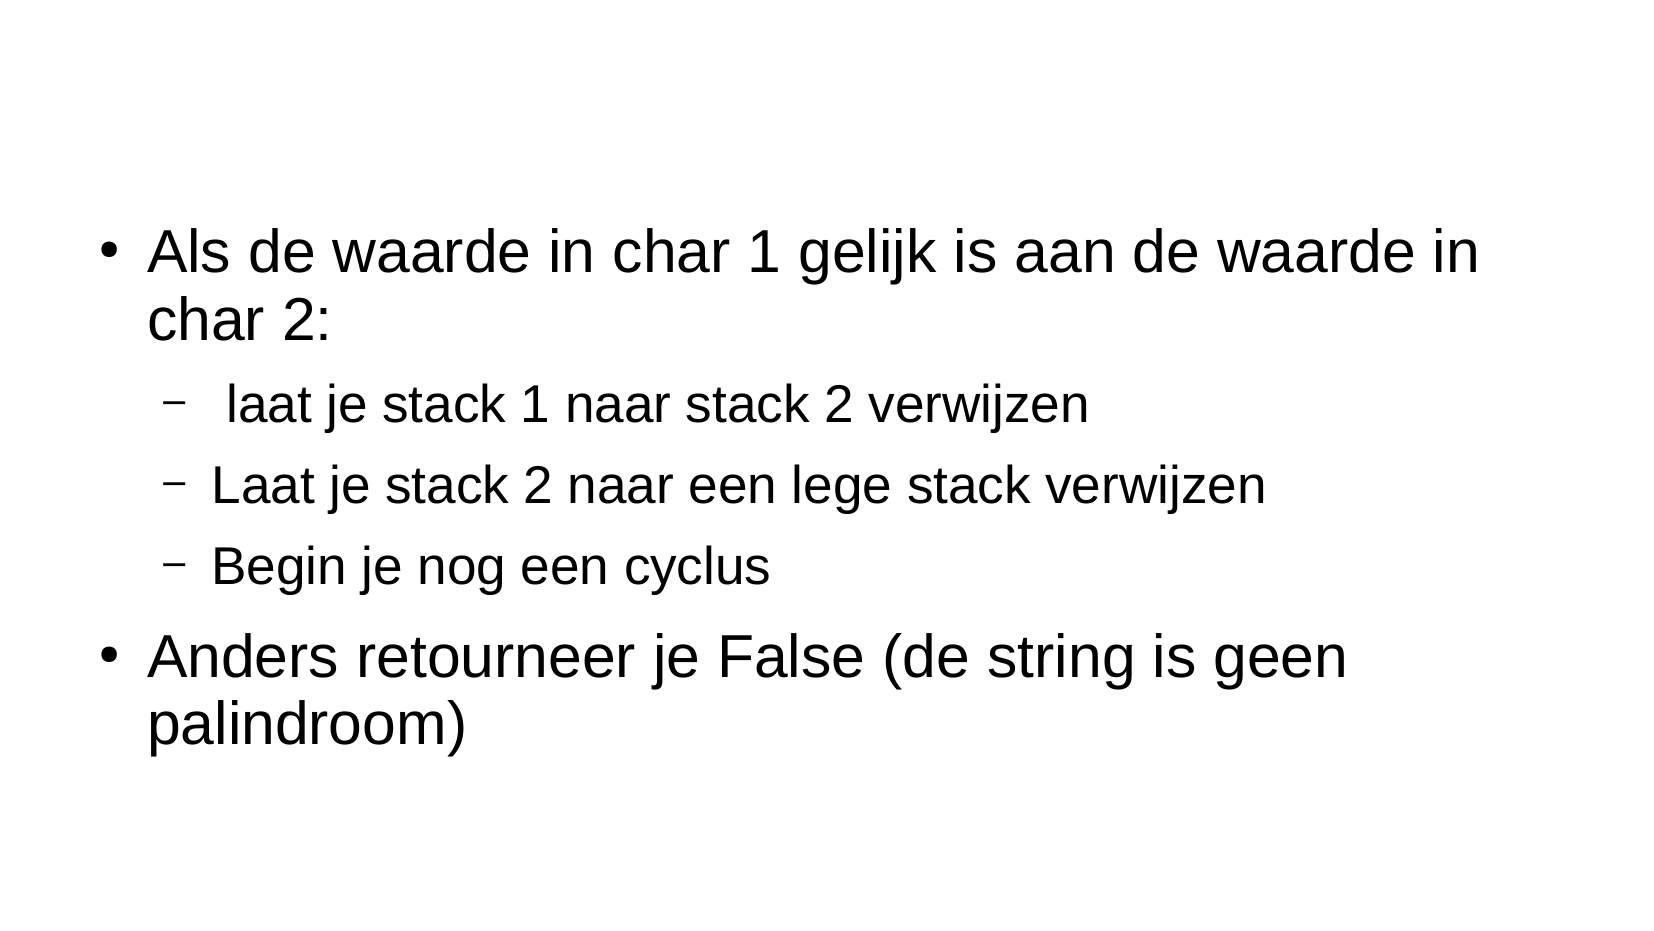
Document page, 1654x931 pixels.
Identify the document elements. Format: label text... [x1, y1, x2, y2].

list Als de waarde in char 1 gelijk is aan de waarde in char 2: laat je stack 1 naar stack 2 verwijzen Laat je stack 2 naar een lege stack verwijzen Begin je nog een cyclus Anders retourneer je False (de string is geen palindroom) [82, 217, 1571, 763]
